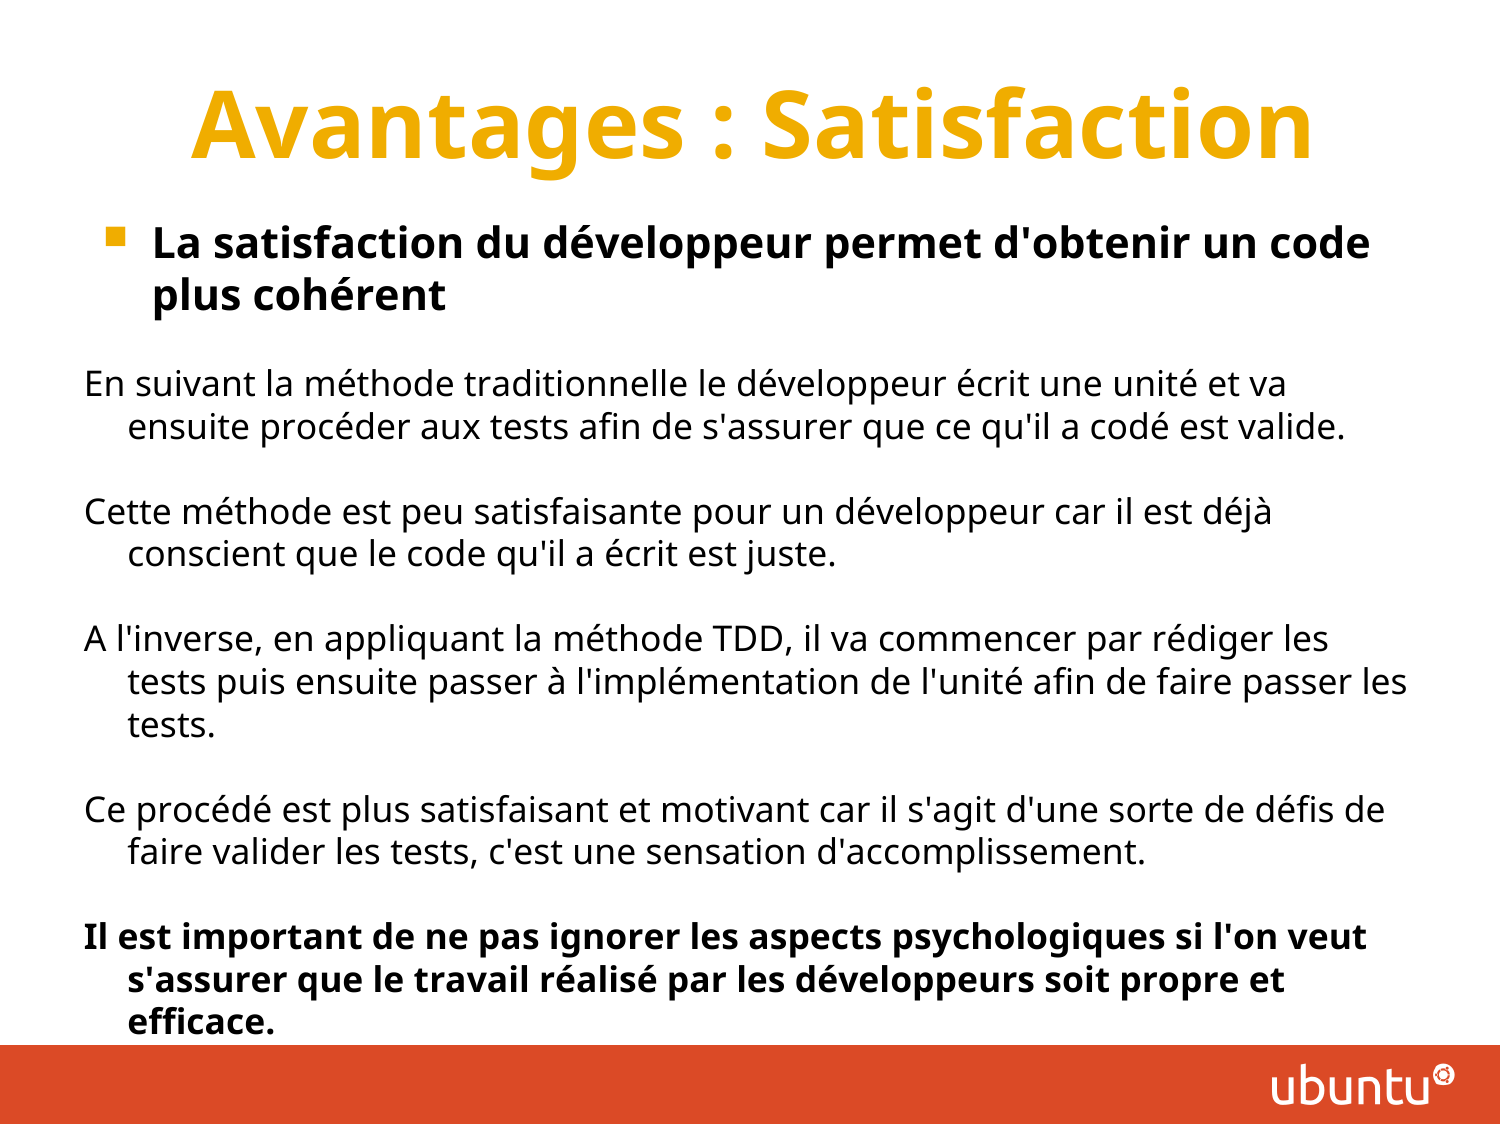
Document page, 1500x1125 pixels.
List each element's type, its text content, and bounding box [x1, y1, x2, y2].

list La satisfaction du développeur permet d'obtenir un code plus cohérent En suivant la méthode traditionnelle le développeur écrit une unité et va ensuite procéder aux tests afin de s'assurer que ce qu'il a codé est valide. Cette méthode est peu satisfaisante pour un développeur car il est déjà conscient que le code qu'il a écrit est juste. A l'inverse, en appliquant la méthode TDD, il va commencer par rédiger les tests puis ensuite passer à l'implémentation de l'unité afin de faire passer les tests. Ce procédé est plus satisfaisant et motivant car il s'agit d'une sorte de défis de faire valider les tests, c'est une sensation d'accomplissement. Il est important de ne pas ignorer les aspects psychologiques si l'on veut s'assurer que le travail réalisé par les développeurs soit propre et efficace. [75, 200, 1425, 1050]
picture [0, 1045, 1500, 1124]
title Avantages : Satisfaction [75, 25, 1425, 200]
